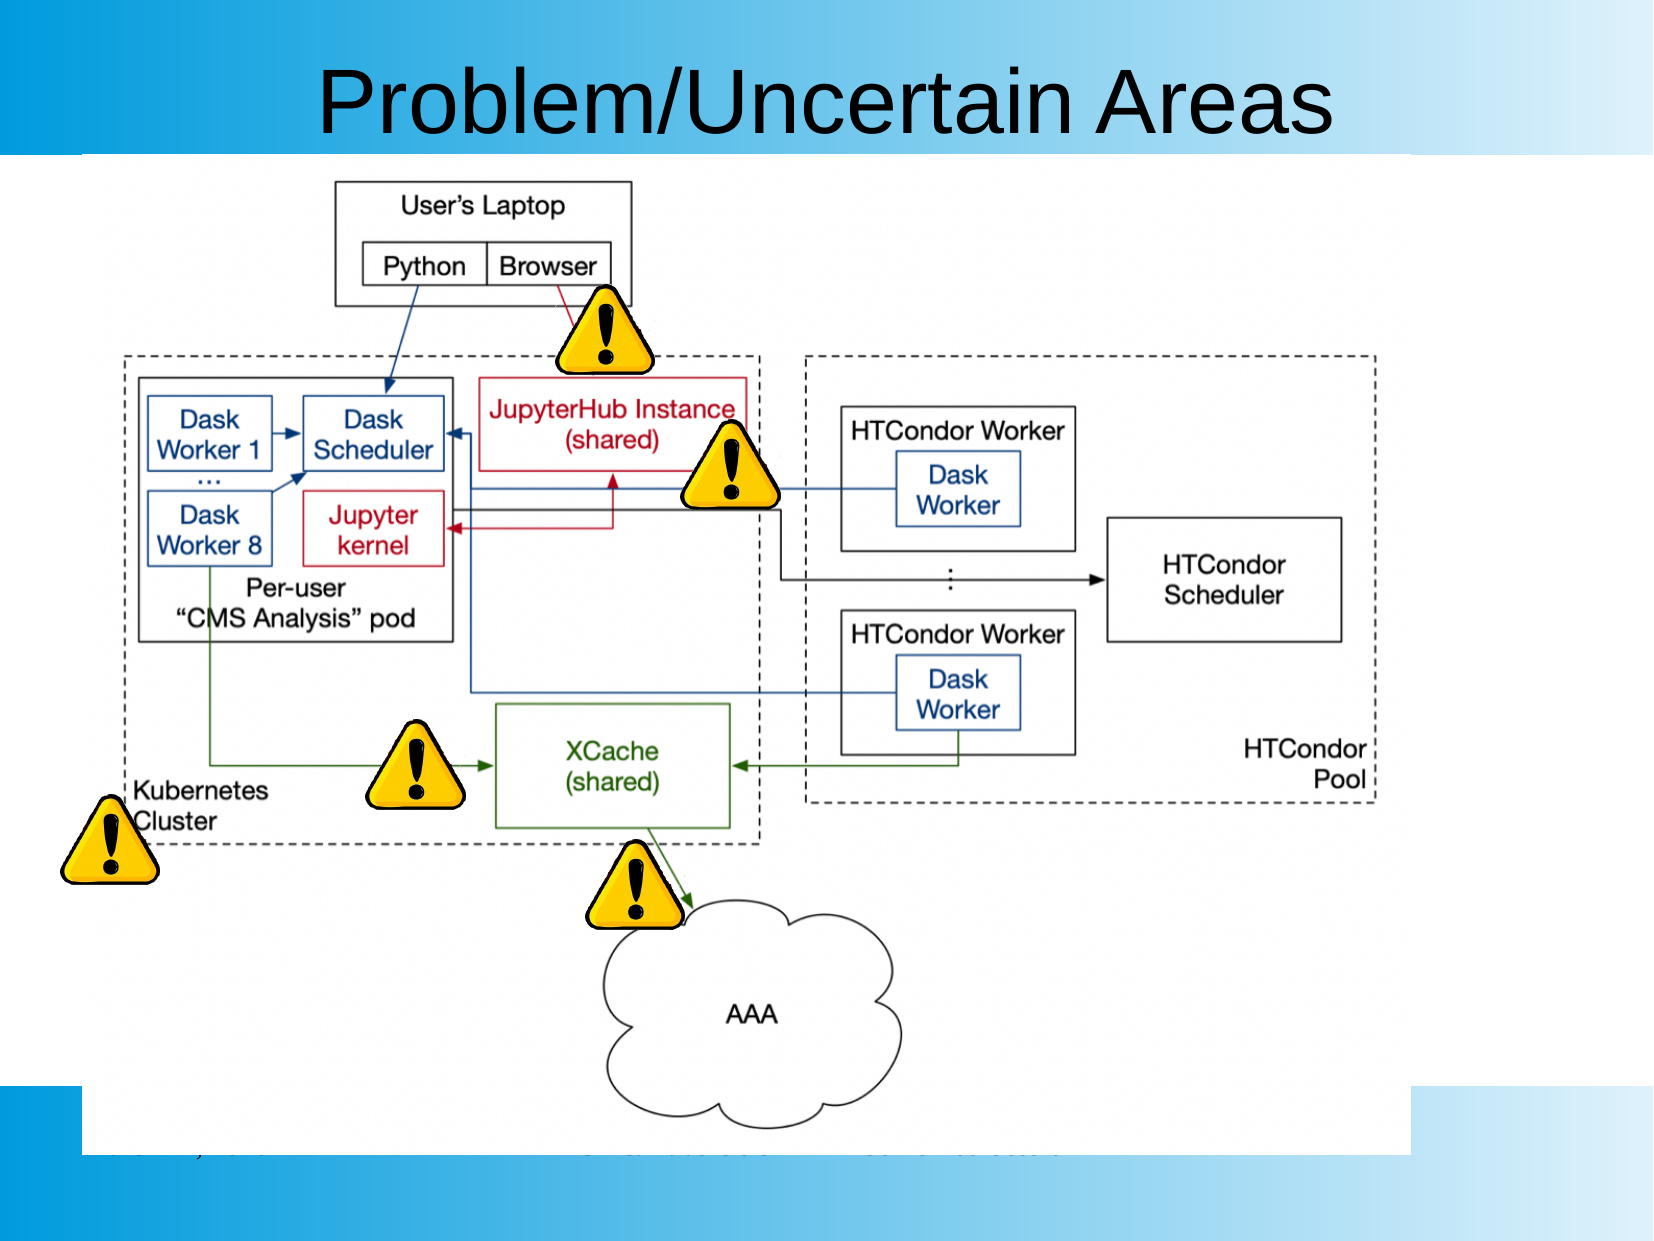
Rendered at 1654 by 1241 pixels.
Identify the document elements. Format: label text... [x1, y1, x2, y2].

title Problem/Uncertain Areas [82, 49, 1571, 155]
picture [60, 155, 1411, 1241]
